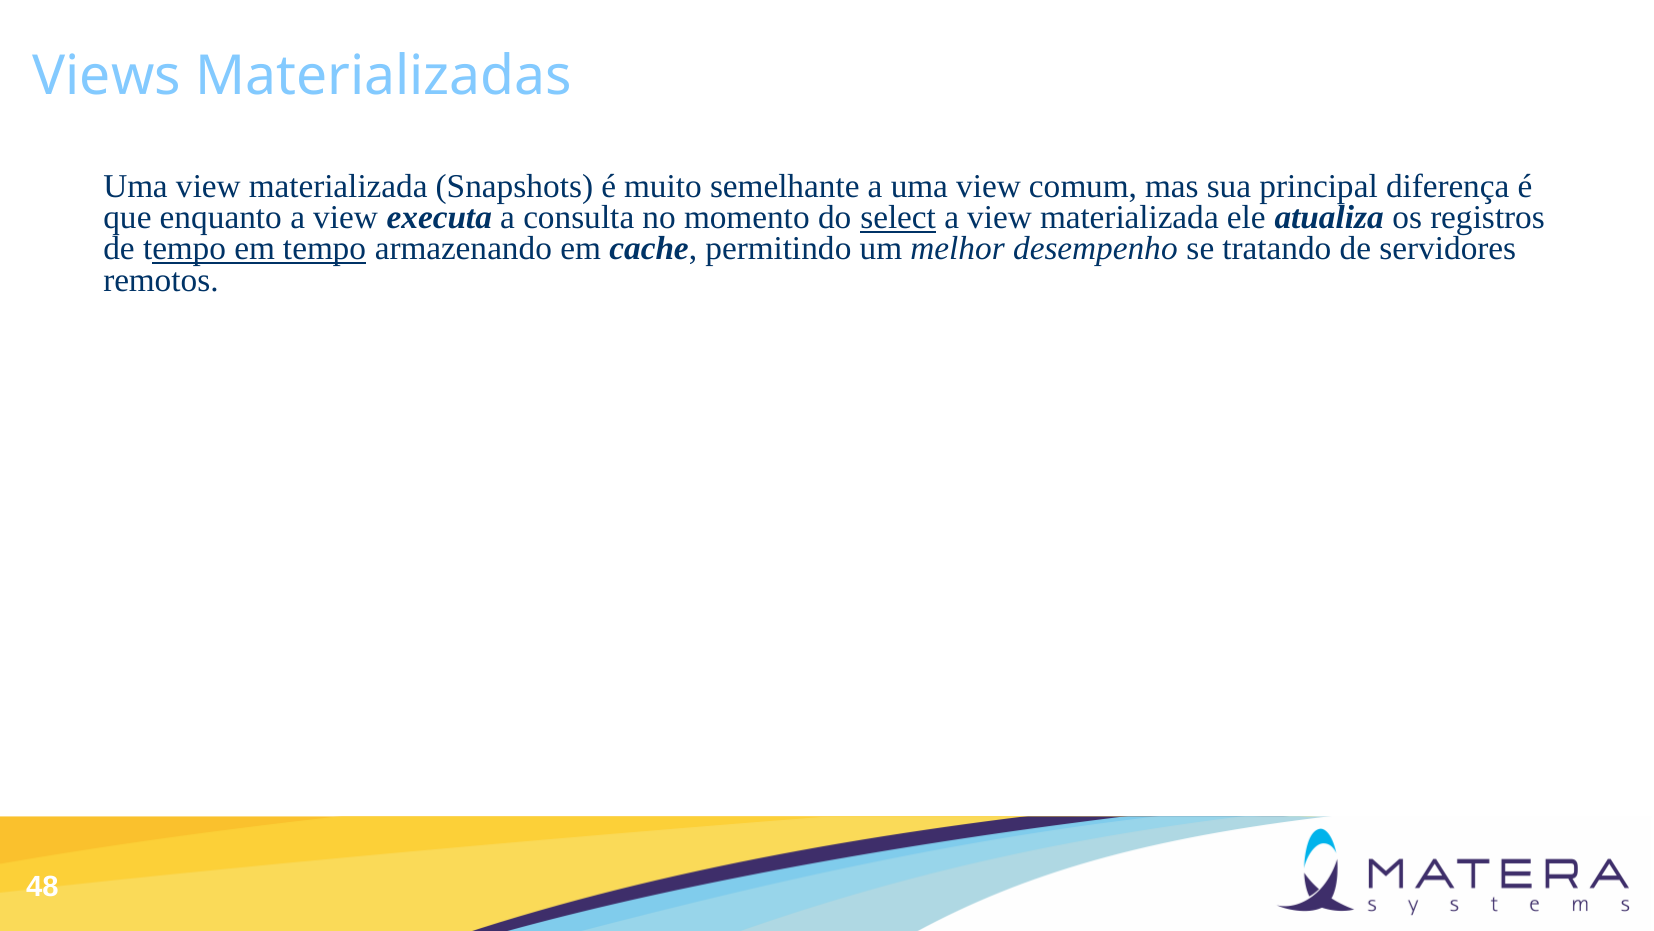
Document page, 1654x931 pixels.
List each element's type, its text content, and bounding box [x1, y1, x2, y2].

text_box Uma view materializada (Snapshots) é muito semelhante a uma view comum, mas sua principal diferença é que enquanto a view executa a consulta no momento do select a view materializada ele atualiza os registros de tempo em tempo armazenando em cache, permitindo um melhor desempenho se tratando de servidores remotos. [88, 165, 1565, 314]
title Views Materializadas [32, 24, 1628, 137]
picture [0, 816, 1652, 931]
